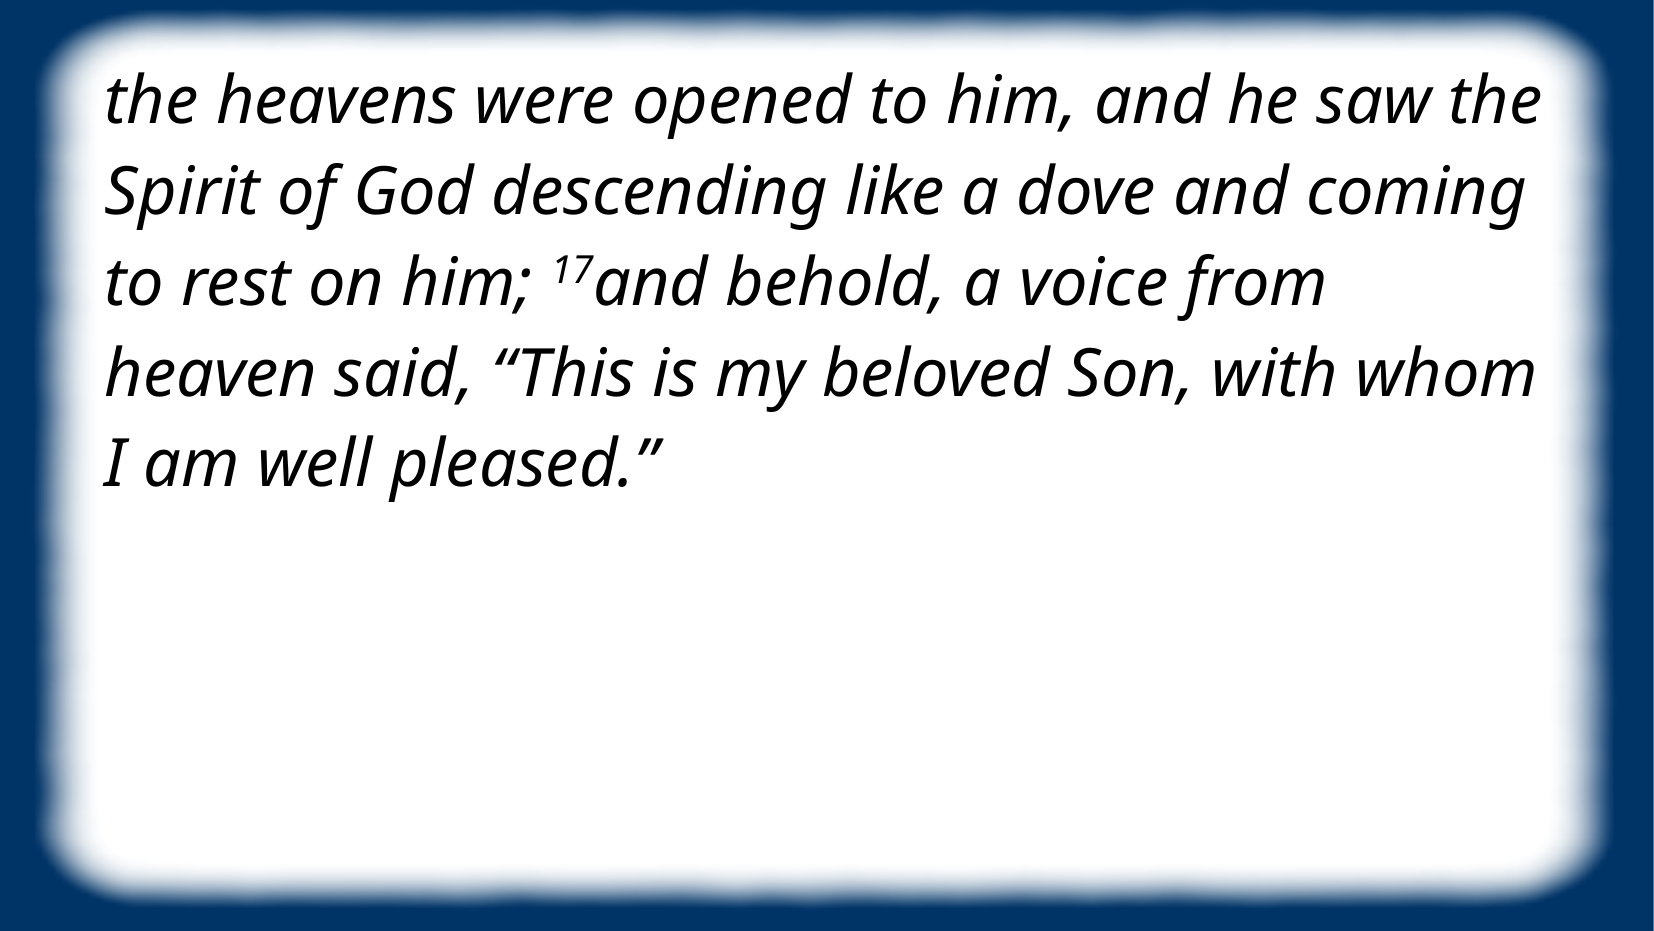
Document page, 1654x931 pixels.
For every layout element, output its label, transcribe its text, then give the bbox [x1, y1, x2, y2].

picture [0, 0, 1654, 931]
text_box the heavens were opened to him, and he saw the Spirit of God descending like a dove and coming to rest on him; 17and behold, a voice from heaven said, “This is my beloved Son, with whom I am well pleased.” [90, 45, 1561, 504]
